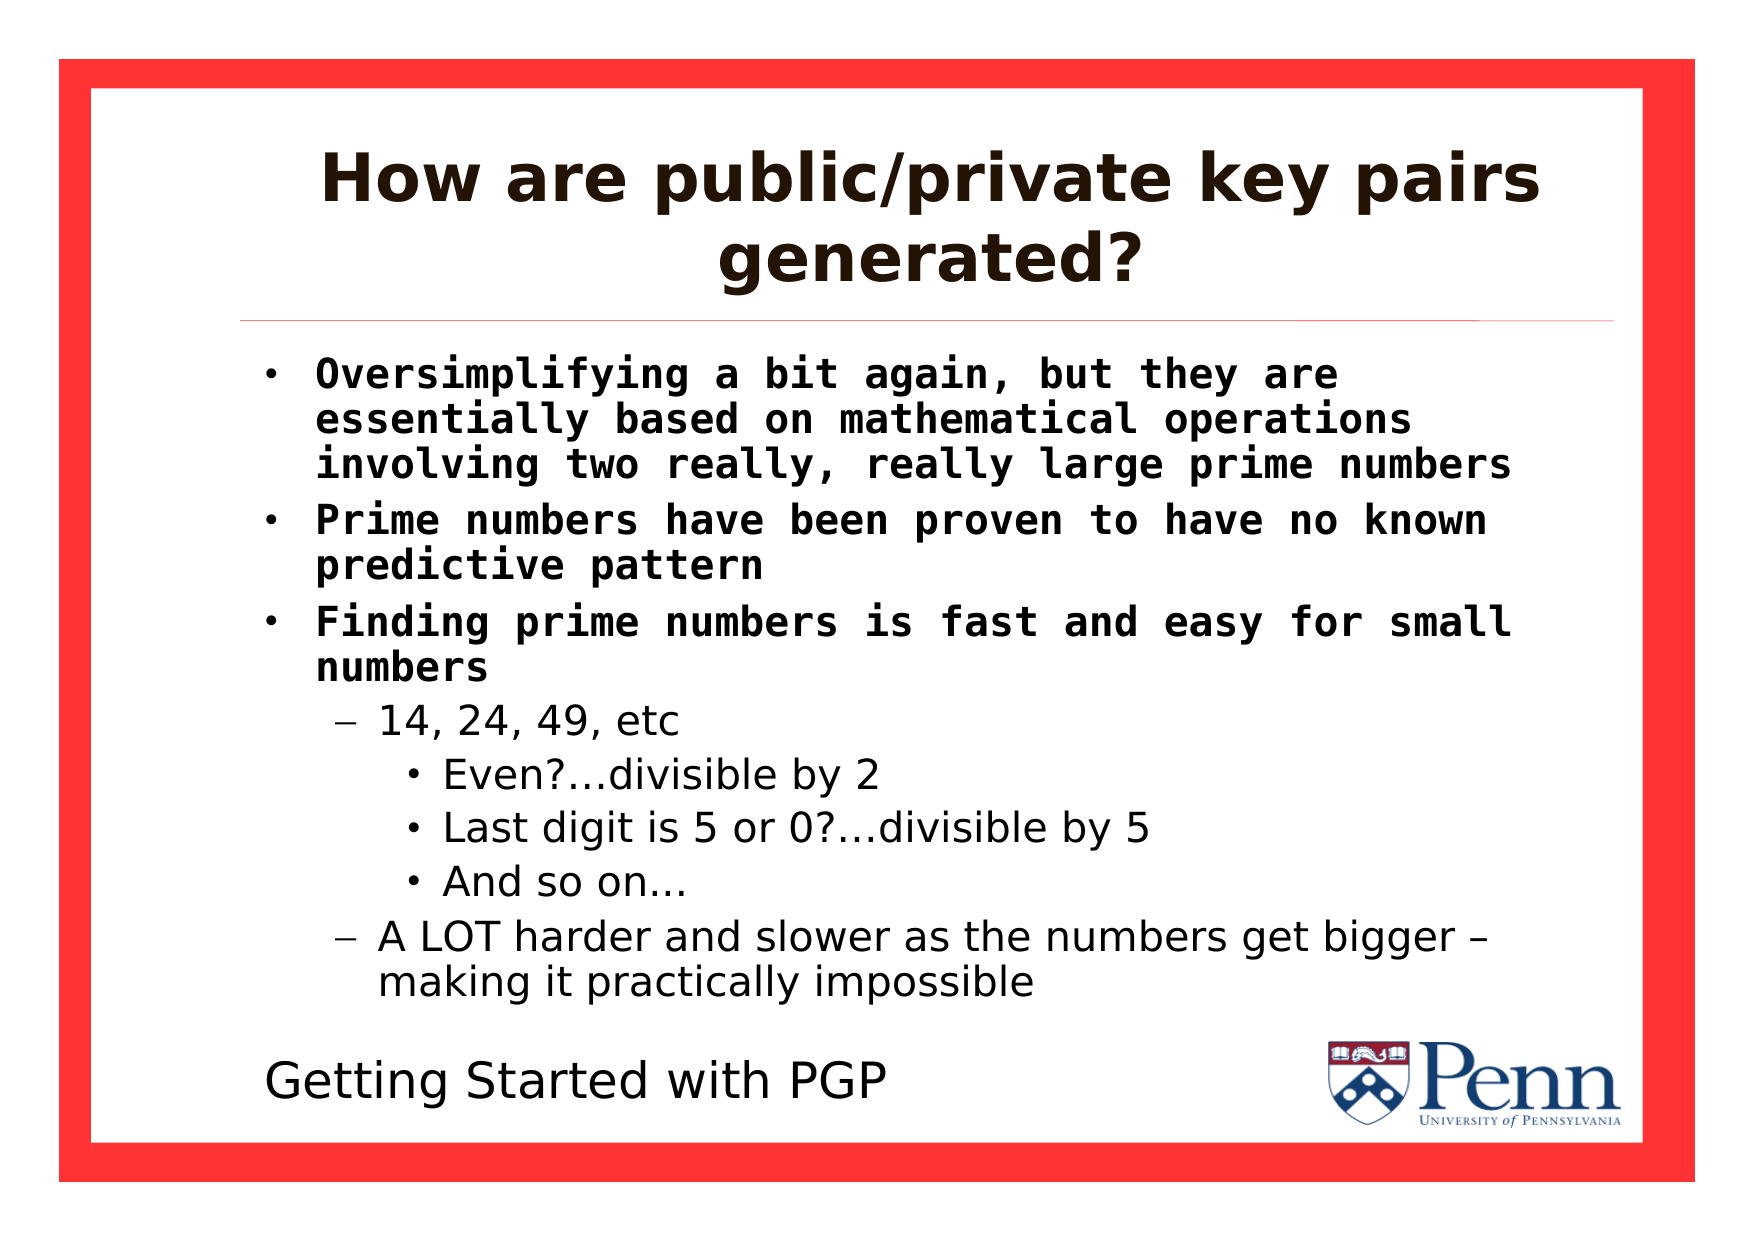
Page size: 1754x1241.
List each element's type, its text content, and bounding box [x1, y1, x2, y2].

title How are public/private key pairs generated? [249, 120, 1614, 309]
picture [1327, 1039, 1621, 1128]
list Oversimplifying a bit again, but they are essentially based on mathematical operations involving two really, really large prime numbers Prime numbers have been proven to have no known predictive pattern Finding prime numbers is fast and easy for small numbers 14, 24, 49, etc Even?…divisible by 2 Last digit is 5 or 0?…divisible by 5 And so on... A LOT harder and slower as the numbers get bigger – making it practically impossible [249, 345, 1614, 1020]
